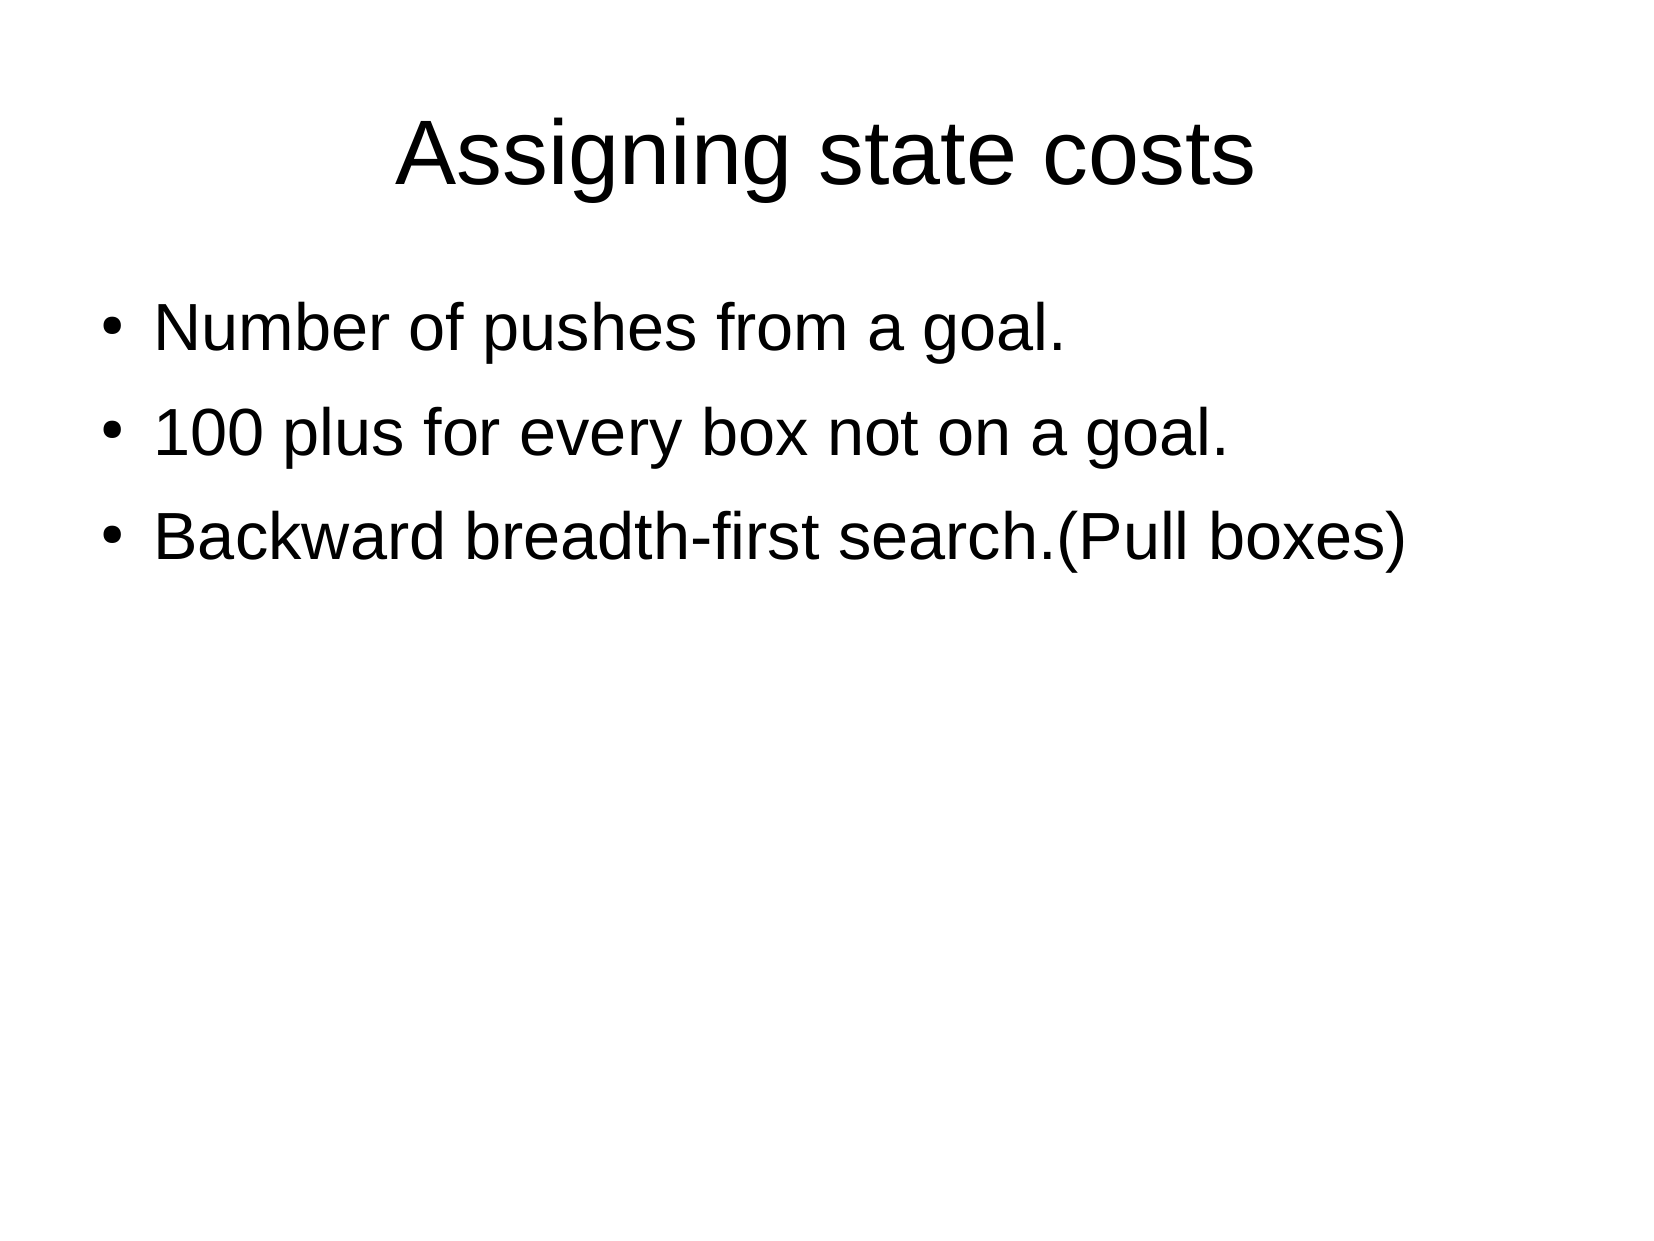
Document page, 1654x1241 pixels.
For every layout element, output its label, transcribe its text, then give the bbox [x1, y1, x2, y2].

list Number of pushes from a goal. 100 plus for every box not on a goal. Backward breadth-first search.(Pull boxes) [82, 290, 1571, 1094]
title Assigning state costs [82, 49, 1571, 257]
